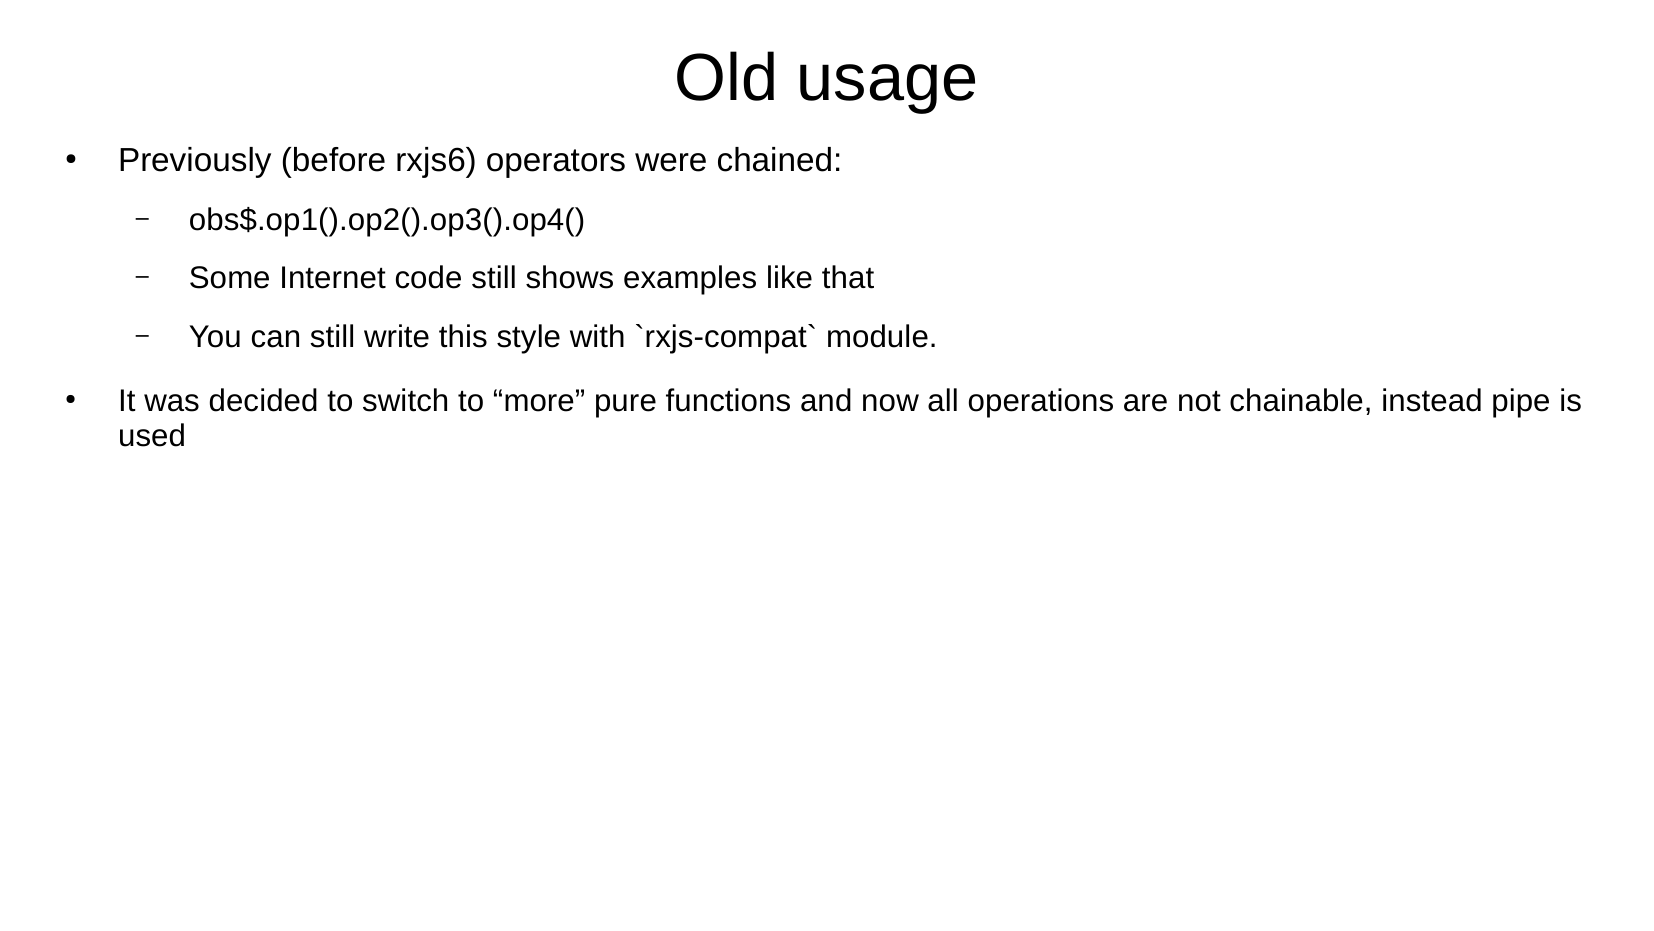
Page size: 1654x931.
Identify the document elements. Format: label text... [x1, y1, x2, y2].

title Old usage [82, 37, 1571, 119]
list Previously (before rxjs6) operators were chained: obs$.op1().op2().op3().op4() Some Internet code still shows examples like that You can still write this style with `rxjs-compat` module. It was decided to switch to “more” pure functions and now all operations are not chainable, instead pipe is used [47, 141, 1607, 863]
